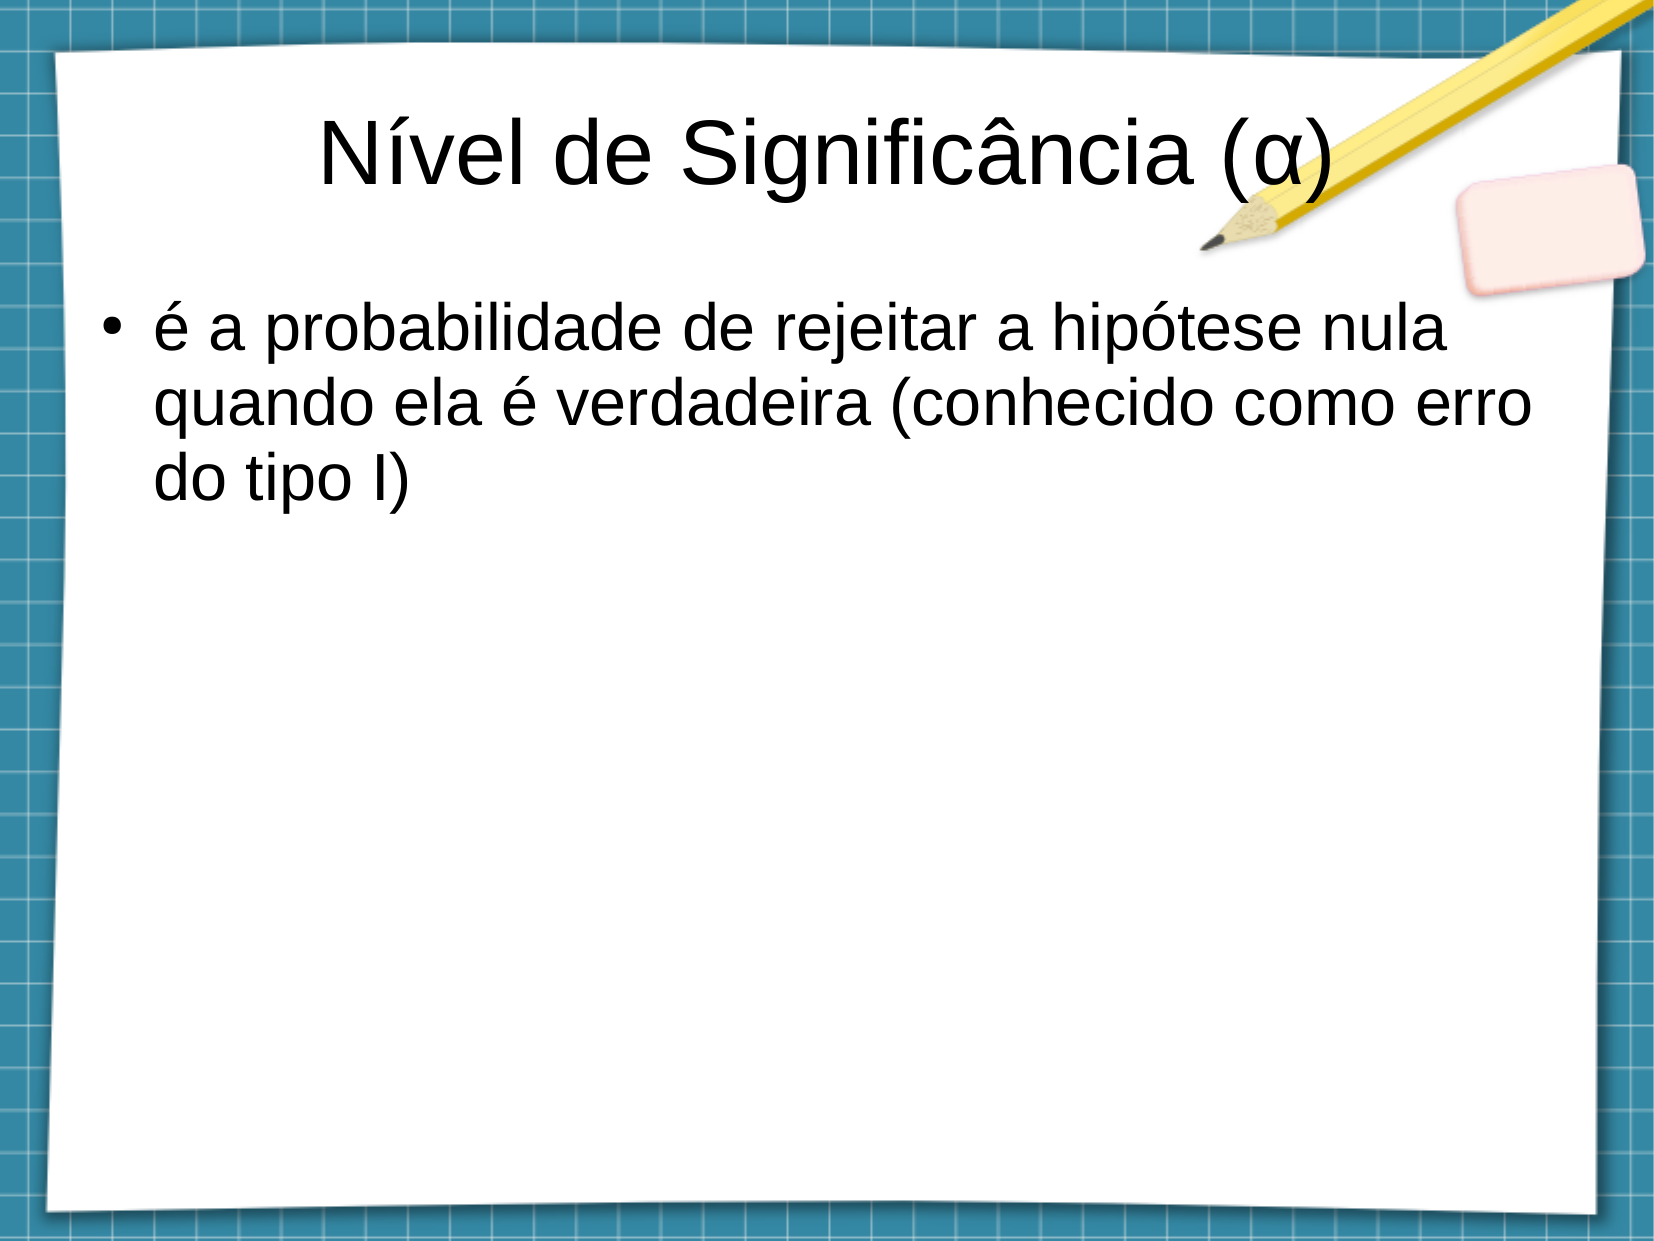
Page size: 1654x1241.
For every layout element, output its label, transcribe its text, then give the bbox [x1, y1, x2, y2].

list é a probabilidade de rejeitar a hipótese nula quando ela é verdadeira (conhecido como erro do tipo I) [82, 290, 1571, 1010]
title Nível de Significância (α) [82, 49, 1571, 257]
picture [0, 0, 1654, 1241]
